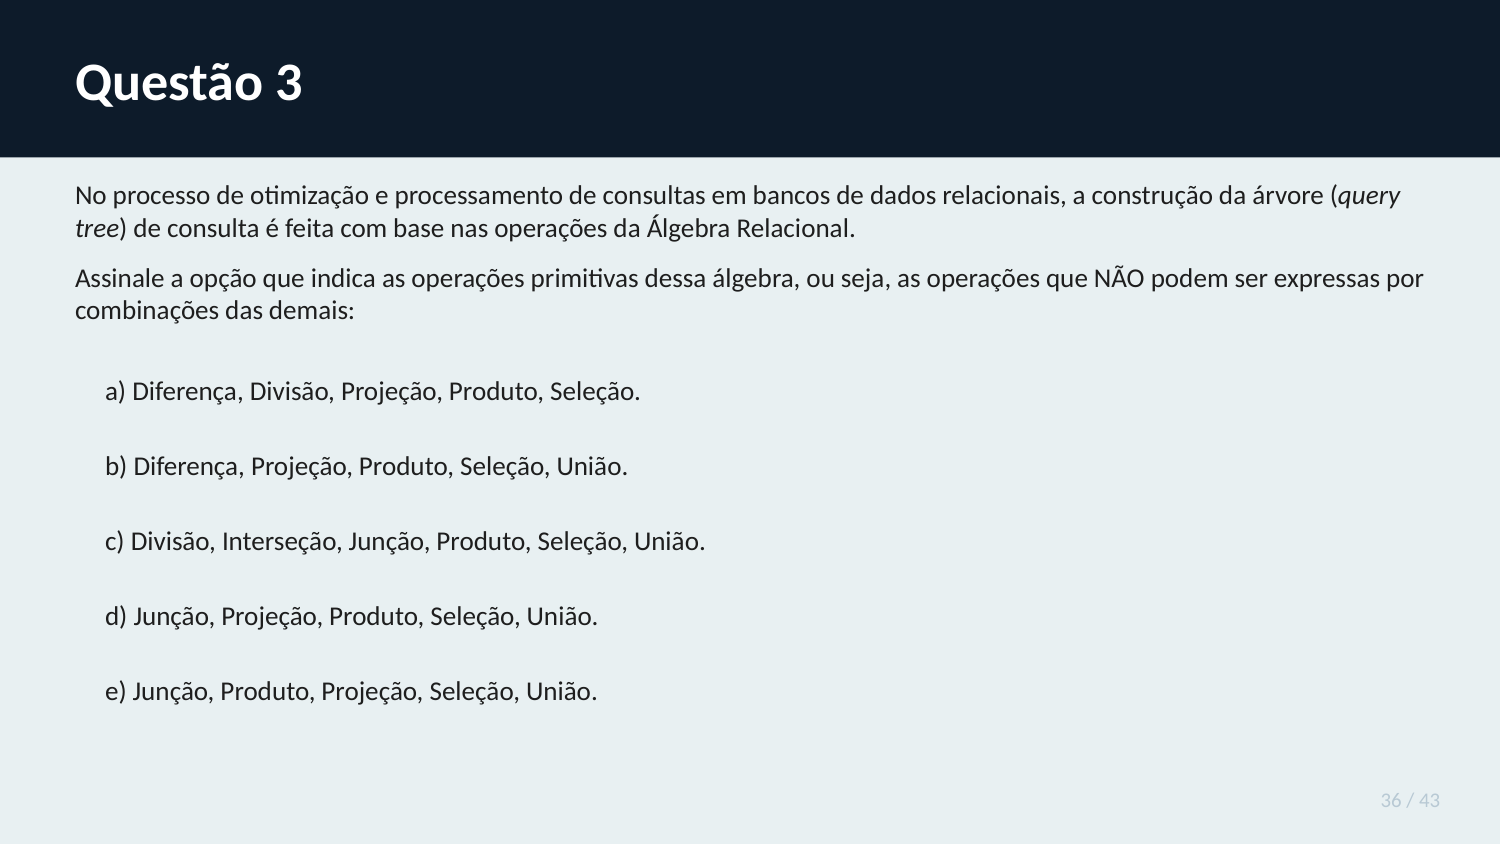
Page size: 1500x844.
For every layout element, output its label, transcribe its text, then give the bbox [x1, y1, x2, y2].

text_box No processo de otimização e processamento de consultas em bancos de dados relacionais, a construção da árvore (query tree) de consulta é feita com base nas operações da Álgebra Relacional. [74, 172, 1425, 248]
text_box Questão 3 [74, 22, 1425, 135]
text_box Assinale a opção que indica as operações primitivas dessa álgebra, ou seja, as operações que NÃO podem ser expressas por combinações das demais: [74, 254, 1425, 330]
text_box 36 / 43 [1274, 772, 1455, 825]
text_box [0, 0, 1500, 158]
text_box d) Junção, Projeção, Produto, Seleção, União. [104, 584, 1380, 645]
text_box a) Diferença, Divisão, Projeção, Produto, Seleção. [104, 359, 1380, 420]
text_box c) Divisão, Interseção, Junção, Produto, Seleção, União. [104, 509, 1380, 570]
text_box b) Diferença, Projeção, Produto, Seleção, União. [104, 434, 1380, 495]
text_box e) Junção, Produto, Projeção, Seleção, União. [104, 659, 1380, 720]
